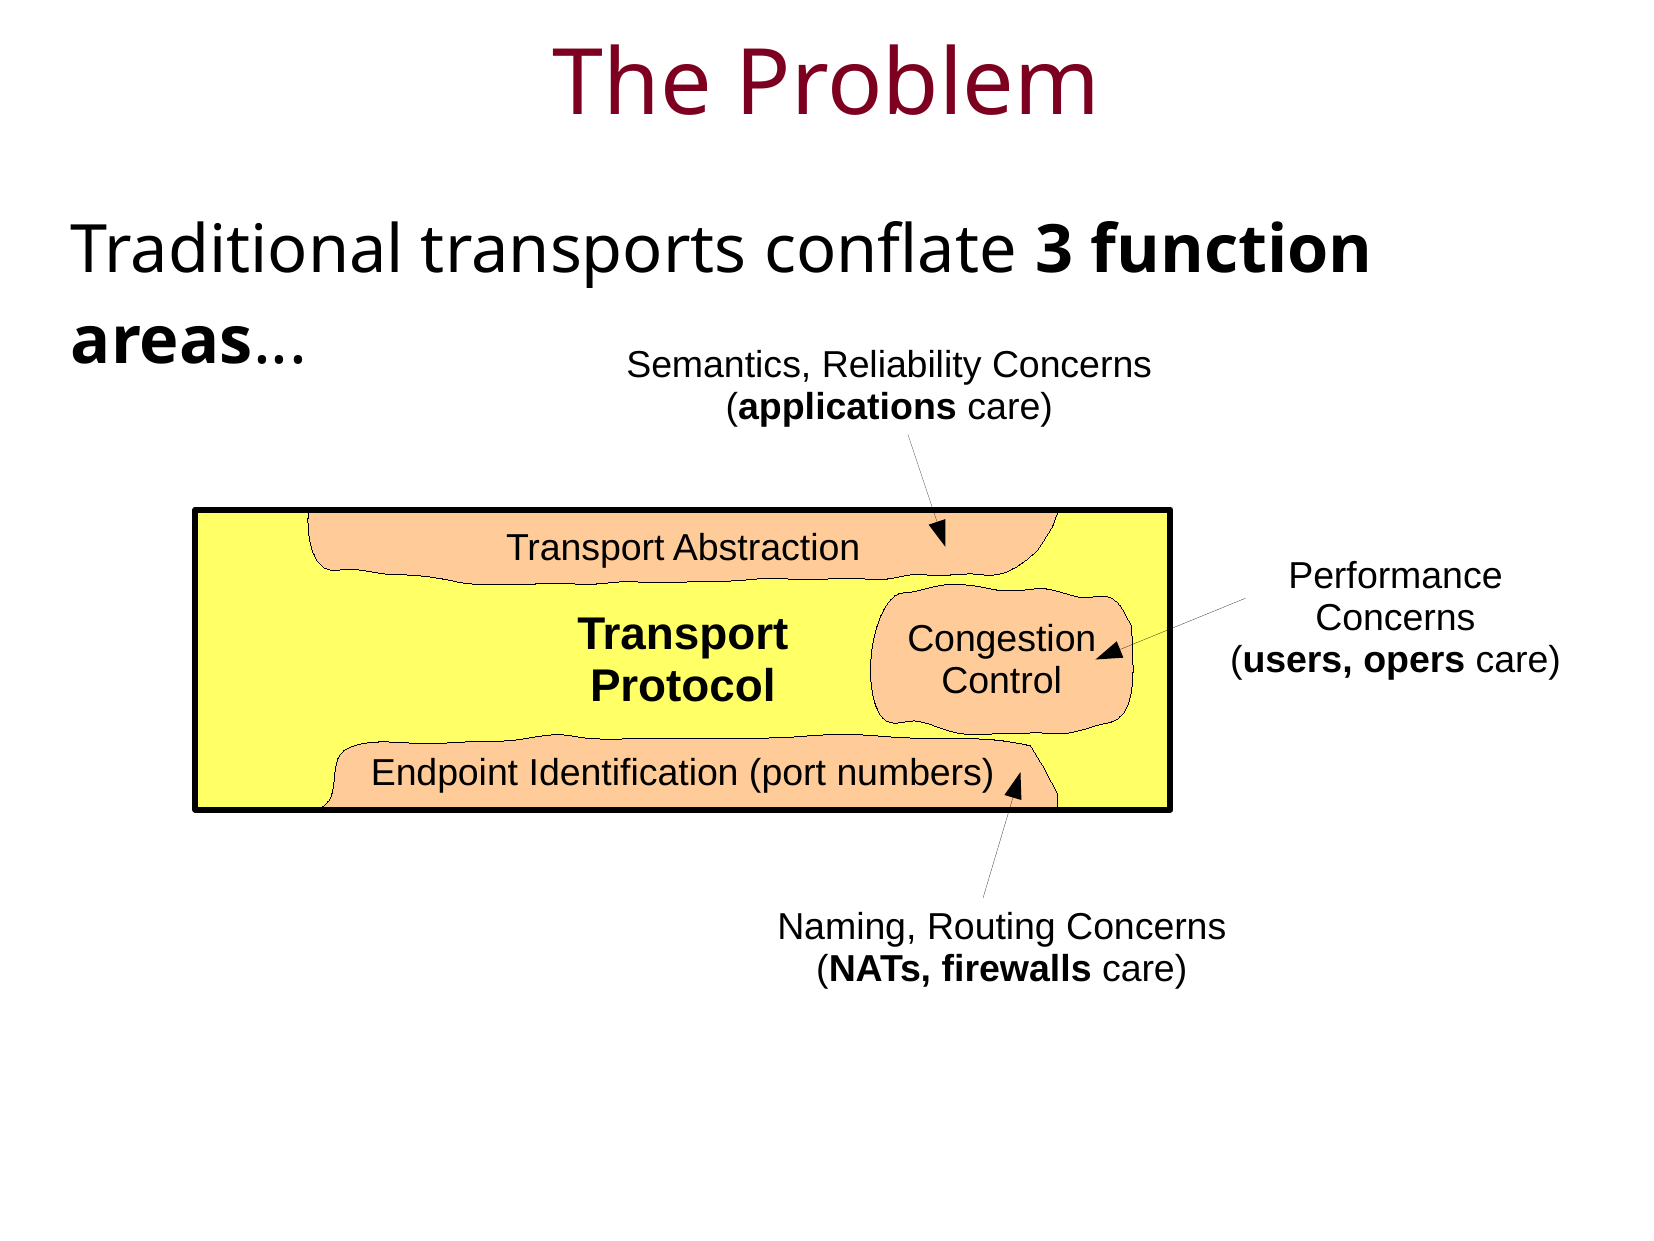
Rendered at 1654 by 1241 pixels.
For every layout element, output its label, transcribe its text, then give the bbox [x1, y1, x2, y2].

title The Problem [82, 8, 1571, 151]
text_box Naming, Routing Concerns (NATs, firewalls care) [757, 898, 1246, 998]
text_box Transport Abstraction [307, 513, 1058, 585]
list Traditional transports conflate 3 function areas... To break transport logjam, must separate concerns [70, 201, 1601, 1134]
text_box Endpoint Identification (port numbers) [321, 734, 1058, 807]
text_box Transport Protocol [198, 513, 1167, 807]
text_box Semantics, Reliability Concerns (applications care) [607, 335, 1171, 435]
text_box Congestion Control [870, 584, 1134, 735]
text_box Performance Concerns (users, opers care) [1207, 547, 1583, 688]
